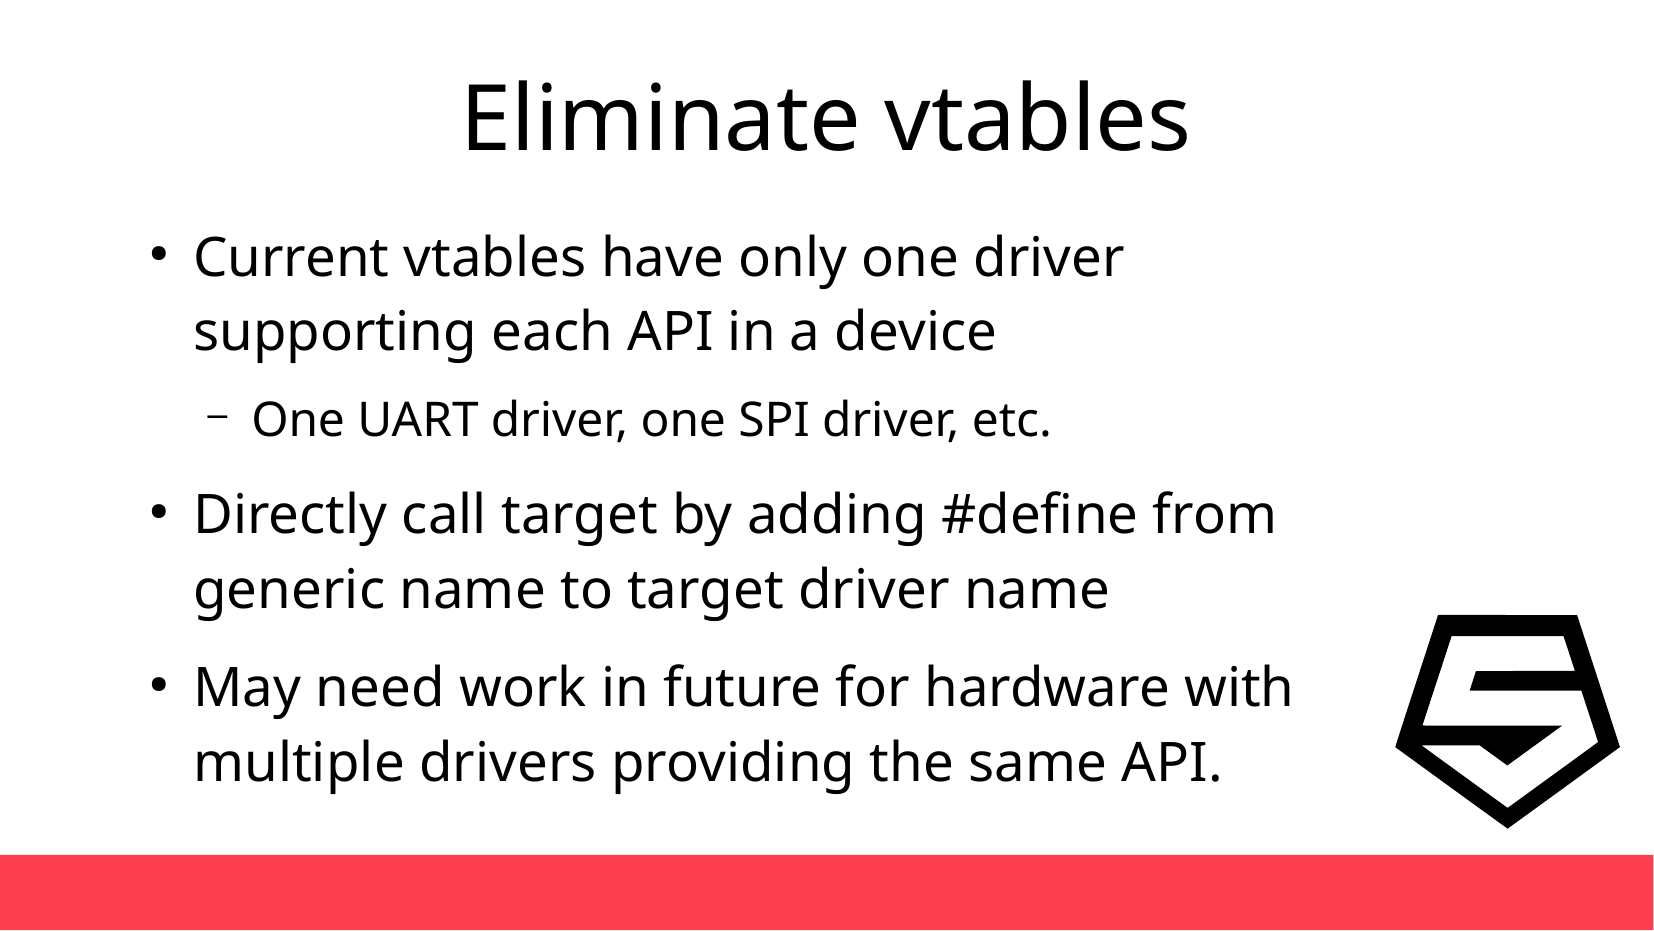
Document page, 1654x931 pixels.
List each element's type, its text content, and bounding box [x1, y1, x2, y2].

list Current vtables have only one driver supporting each API in a device One UART driver, one SPI driver, etc. Directly call target by adding #define from generic name to target driver name May need work in future for hardware with multiple drivers providing the same API. [134, 217, 1380, 810]
title Eliminate vtables [82, 37, 1571, 193]
